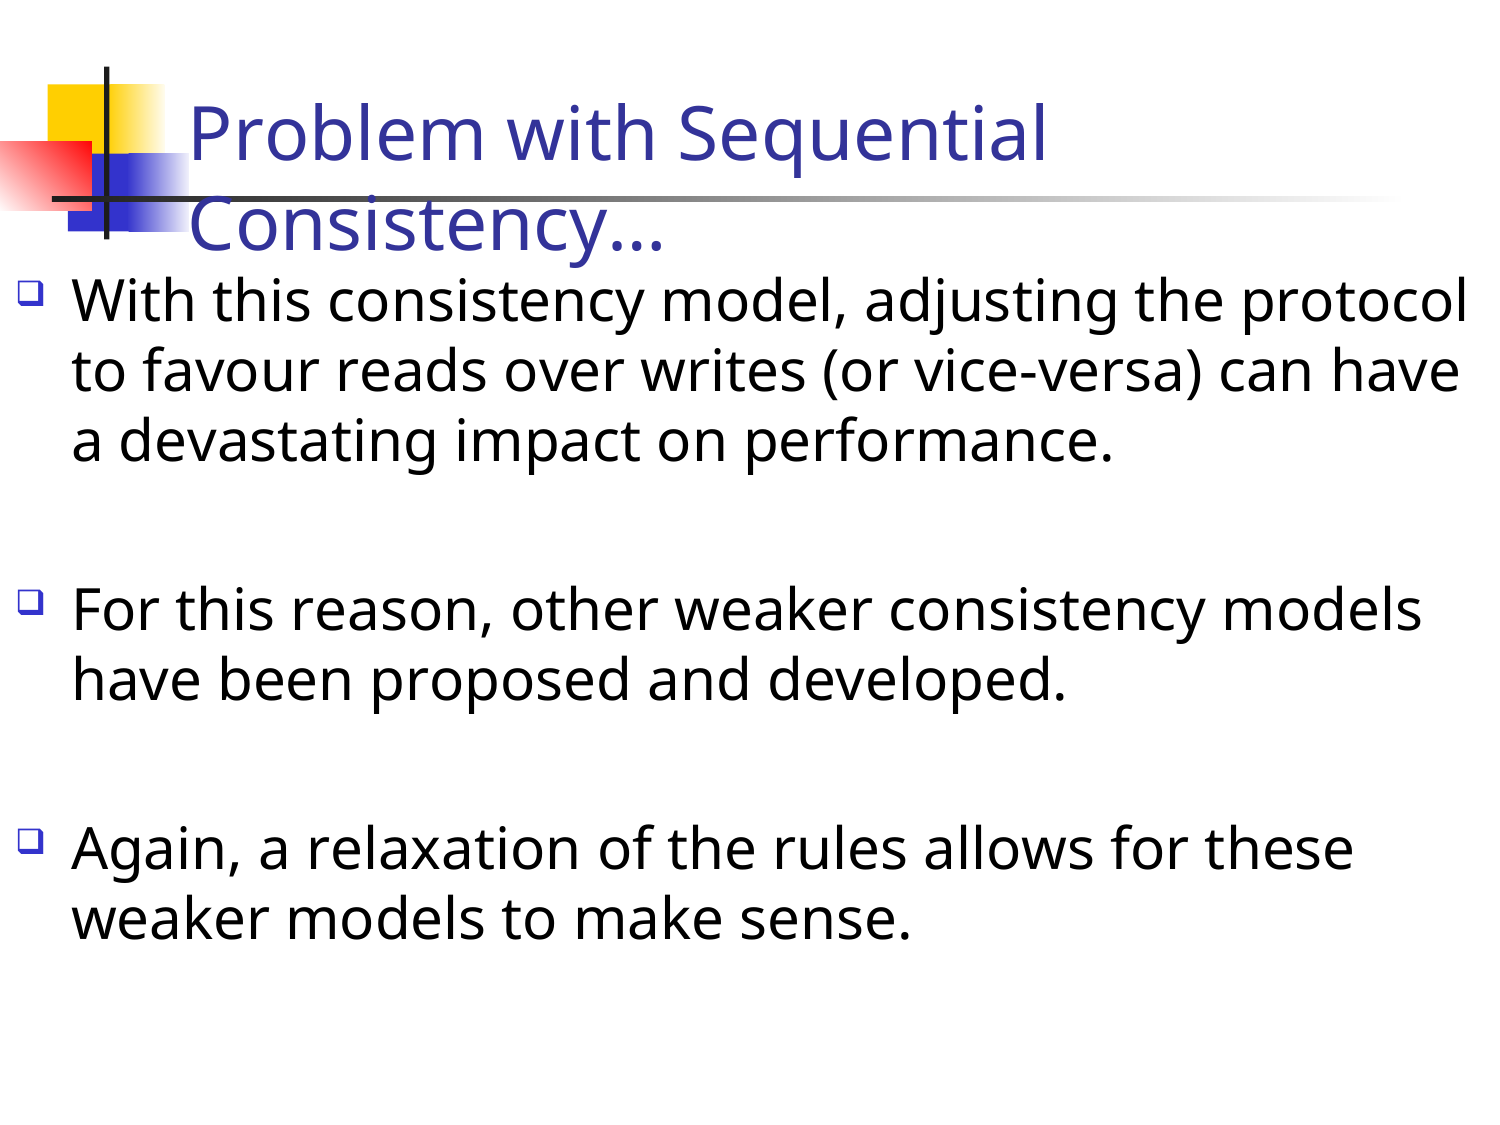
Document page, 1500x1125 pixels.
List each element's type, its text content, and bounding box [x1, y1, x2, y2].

text_box With this consistency model, adjusting the protocol to favour reads over writes (or vice-versa) can have a devastating impact on performance. For this reason, other weaker consistency models have been proposed and developed. Again, a relaxation of the rules allows for these weaker models to make sense. [0, 255, 1500, 1040]
text_box Problem with Sequential Consistency… [172, 78, 1497, 216]
